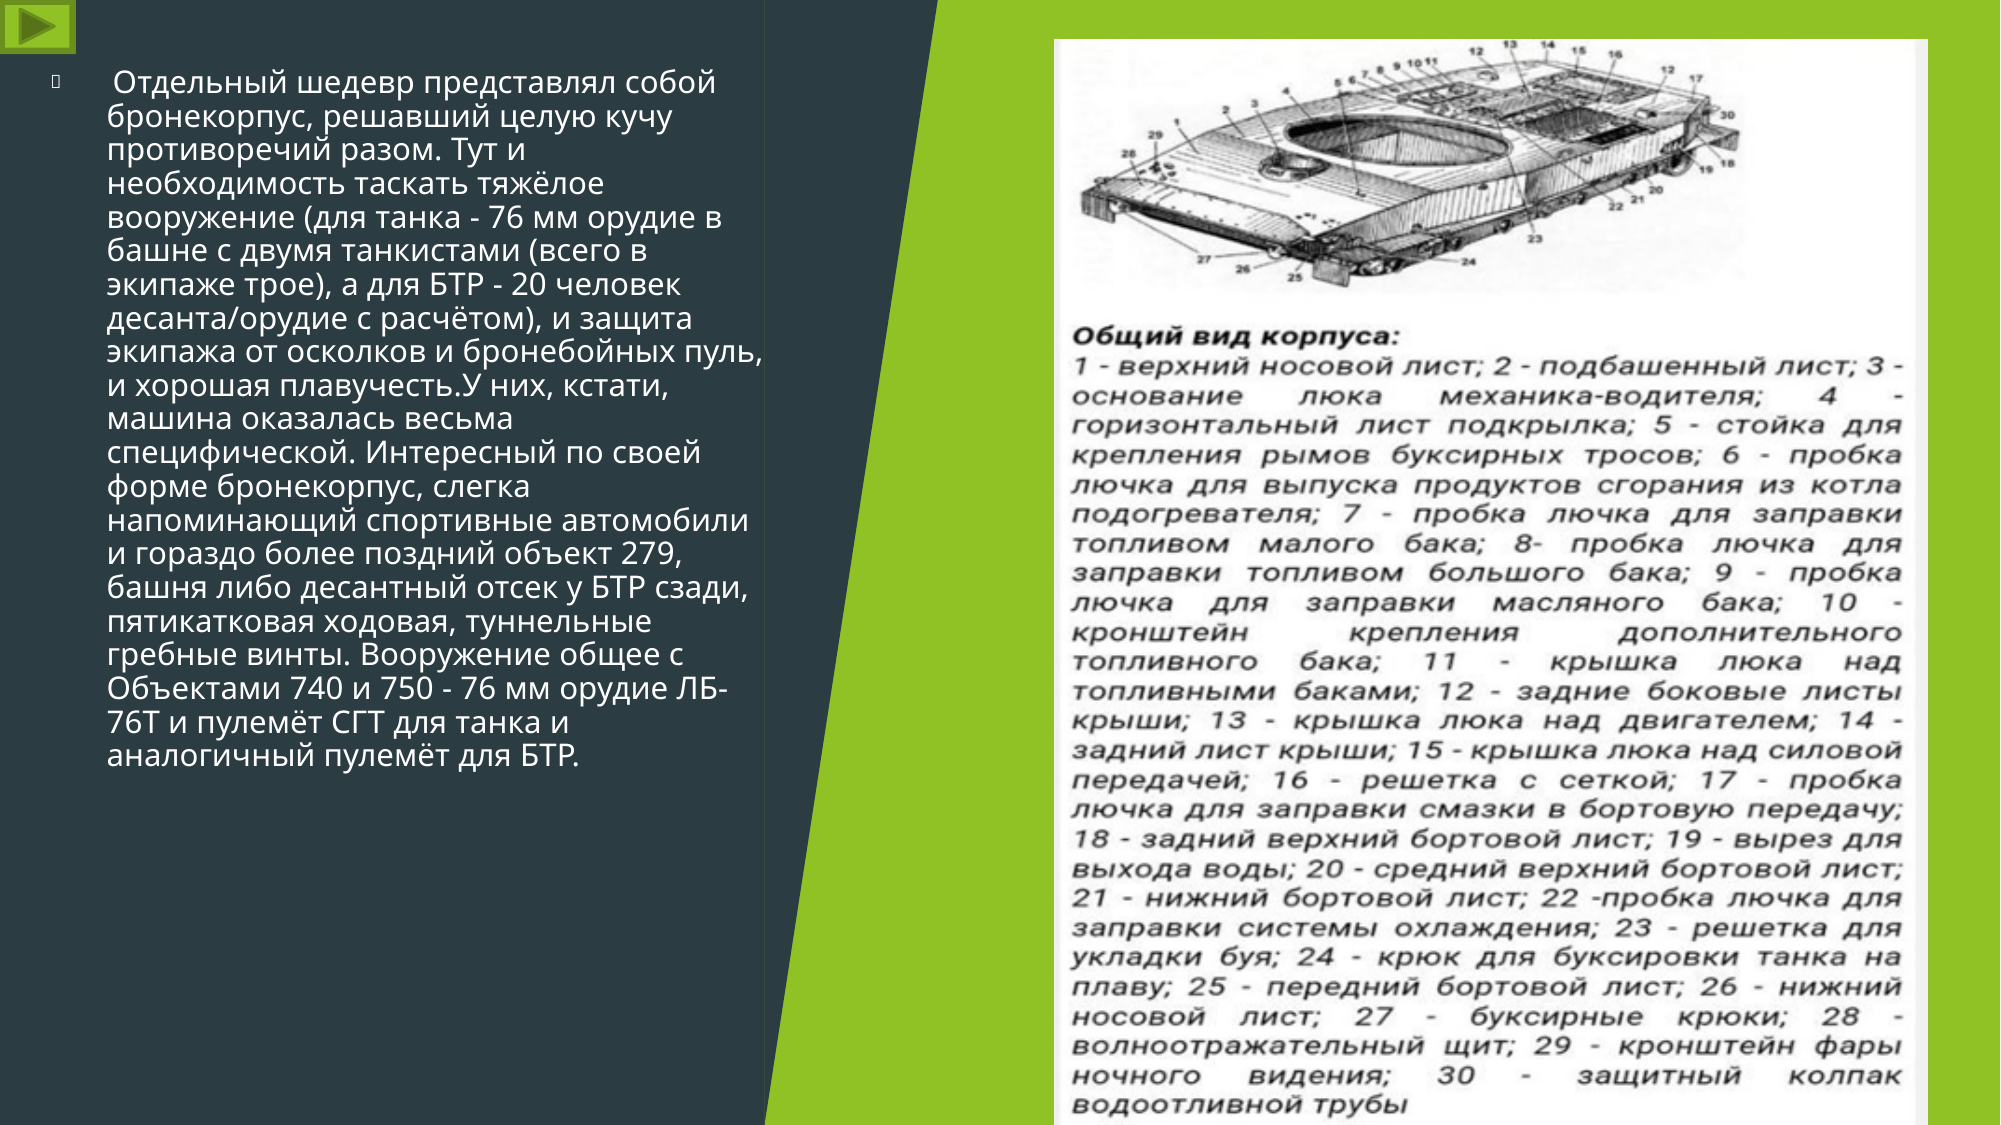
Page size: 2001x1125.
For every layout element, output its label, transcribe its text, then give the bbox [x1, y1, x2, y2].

text_box [0, 0, 2000, 1125]
picture [1054, 39, 1928, 1125]
list Отдельный шедевр представлял собой бронекорпус, решавший целую кучу противоречий разом. Тут и необходимость таскать тяжёлое вооружение (для танка - 76 мм орудие в башне с двумя танкистами (всего в экипаже трое), а для БТР - 20 человек десанта/орудие с расчётом), и защита экипажа от осколков и бронебойных пуль, и хорошая плавучесть.У них, кстати, машина оказалась весьма специфической. Интересный по своей форме бронекорпус, слегка напоминающий спортивные автомобили и гораздо более поздний объект 279, башня либо десантный отсек у БТР сзади, пятикатковая ходовая, туннельные гребные винты. Вооружение общее с Объектами 740 и 750 - 76 мм орудие ЛБ-76Т и пулемёт СГТ для танка и аналогичный пулемёт для БТР. [35, 59, 782, 966]
